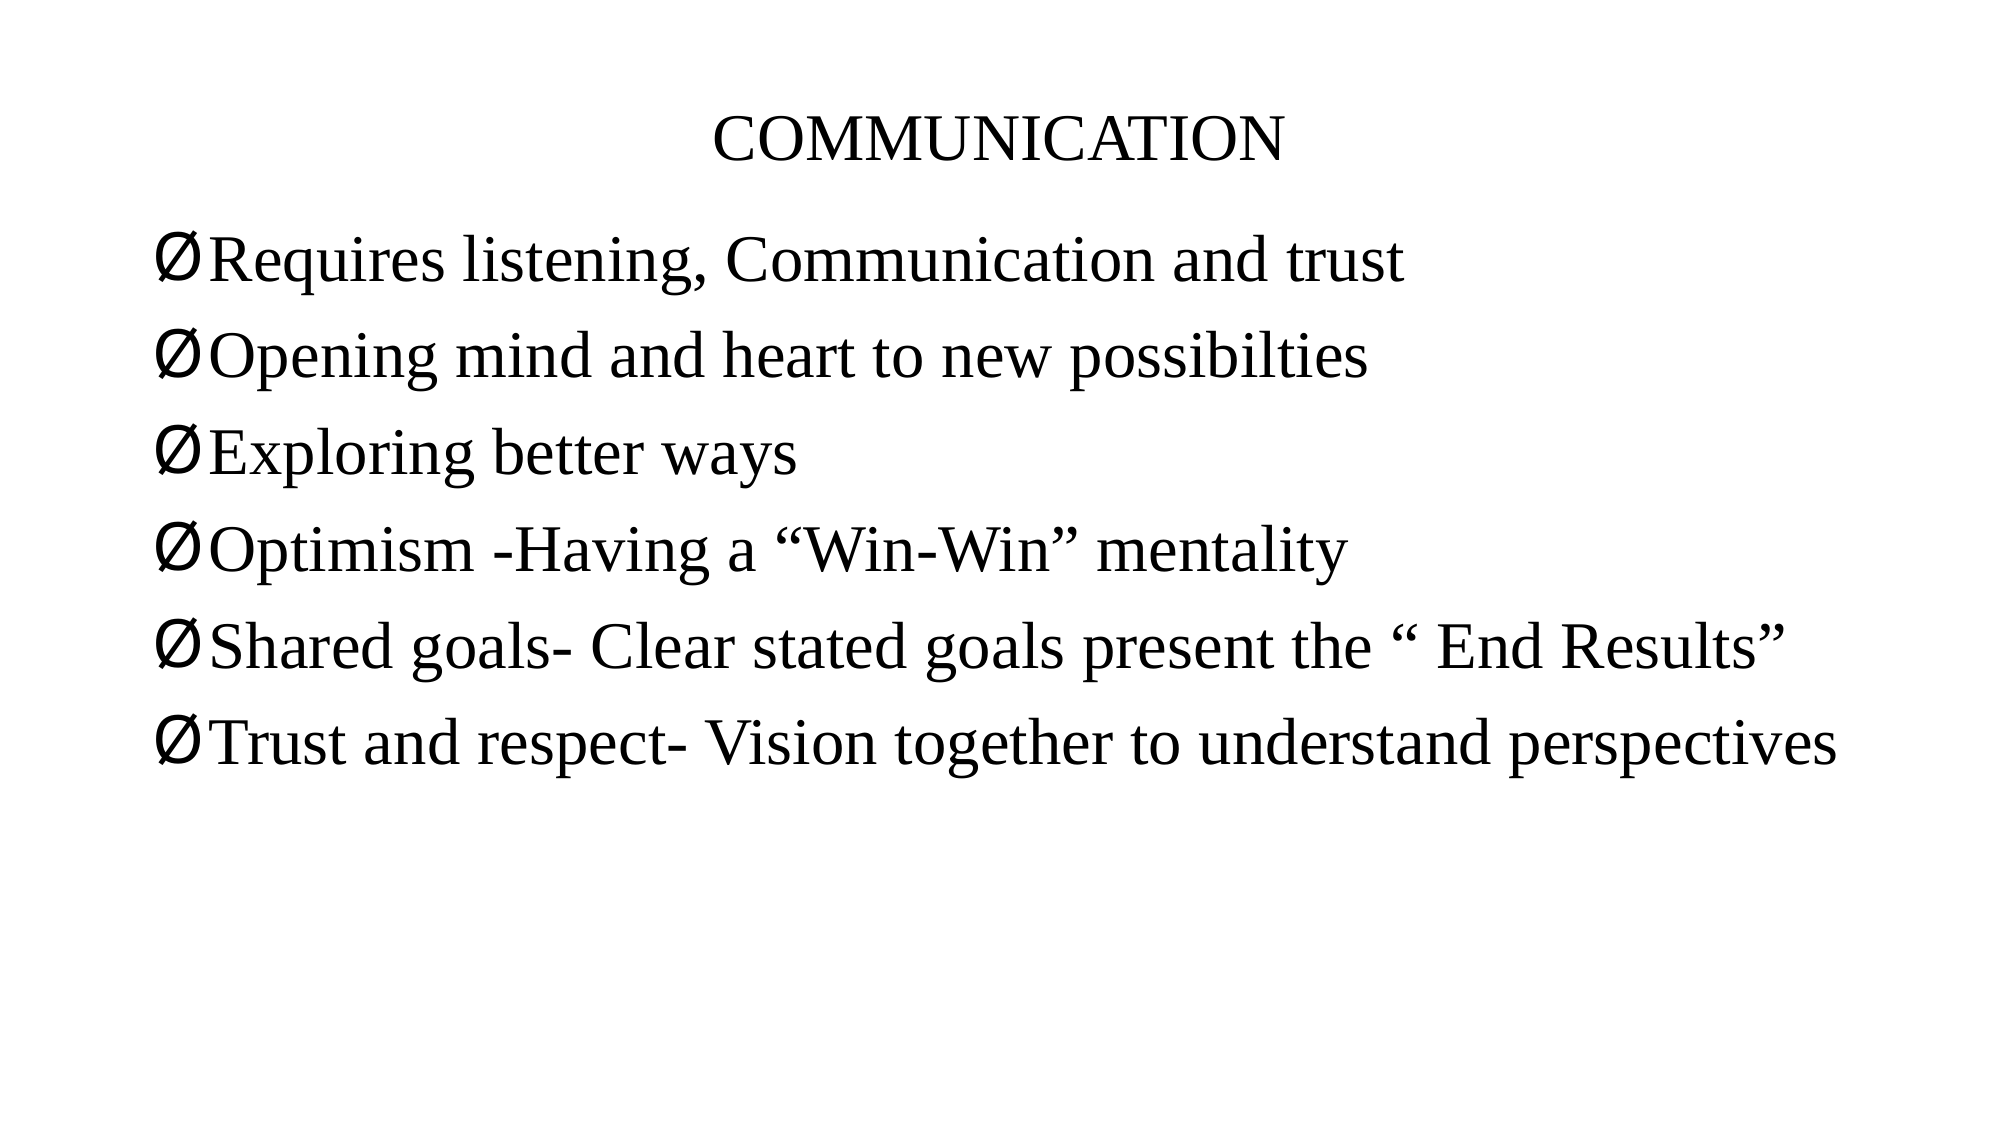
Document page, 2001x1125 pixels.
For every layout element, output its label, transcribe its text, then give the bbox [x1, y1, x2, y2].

list Requires listening, Communication and trust Opening mind and heart to new possibilties Exploring better ways Optimism -Having a “Win-Win” mentality Shared goals- Clear stated goals present the “ End Results” Trust and respect- Vision together to understand perspectives [137, 206, 1863, 1014]
title COMMUNICATION [137, 59, 1863, 206]
